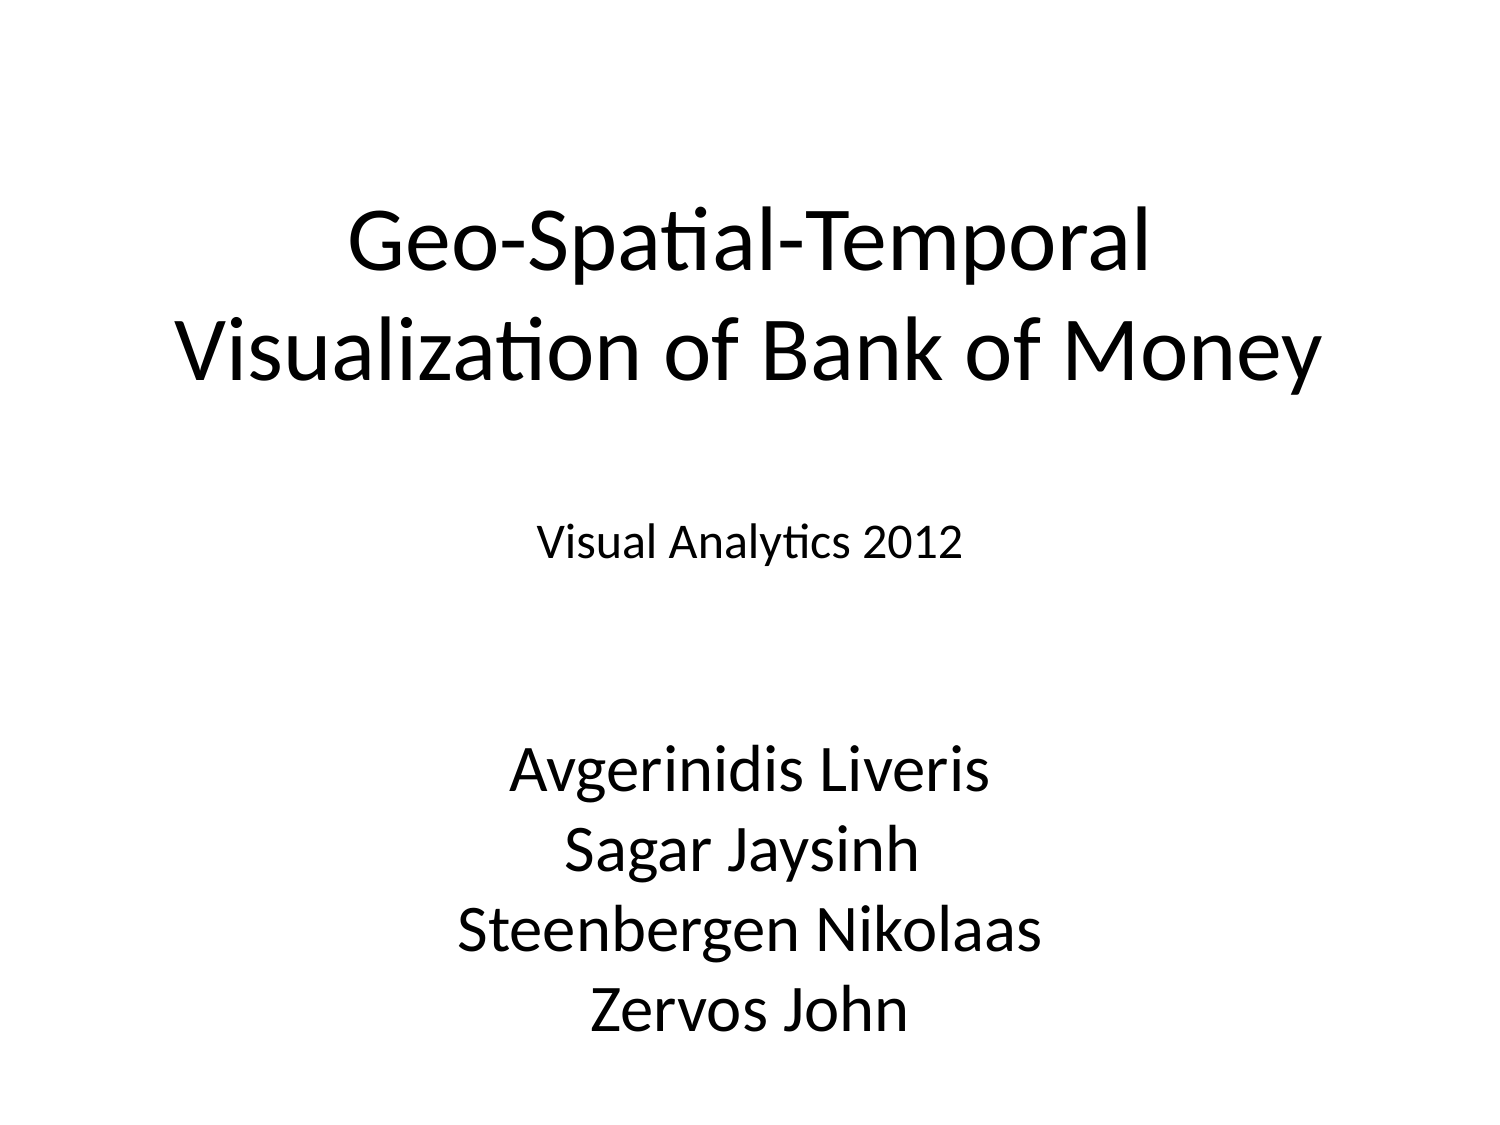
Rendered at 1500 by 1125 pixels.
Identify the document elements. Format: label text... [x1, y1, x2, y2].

subtitle Avgerinidis Liveris Sagar Jaysinh Steenbergen Nikolaas Zervos John [225, 637, 1275, 925]
title Geo-Spatial-Temporal Visualization of Bank of Money Visual Analytics 2012 [112, 171, 1388, 638]
